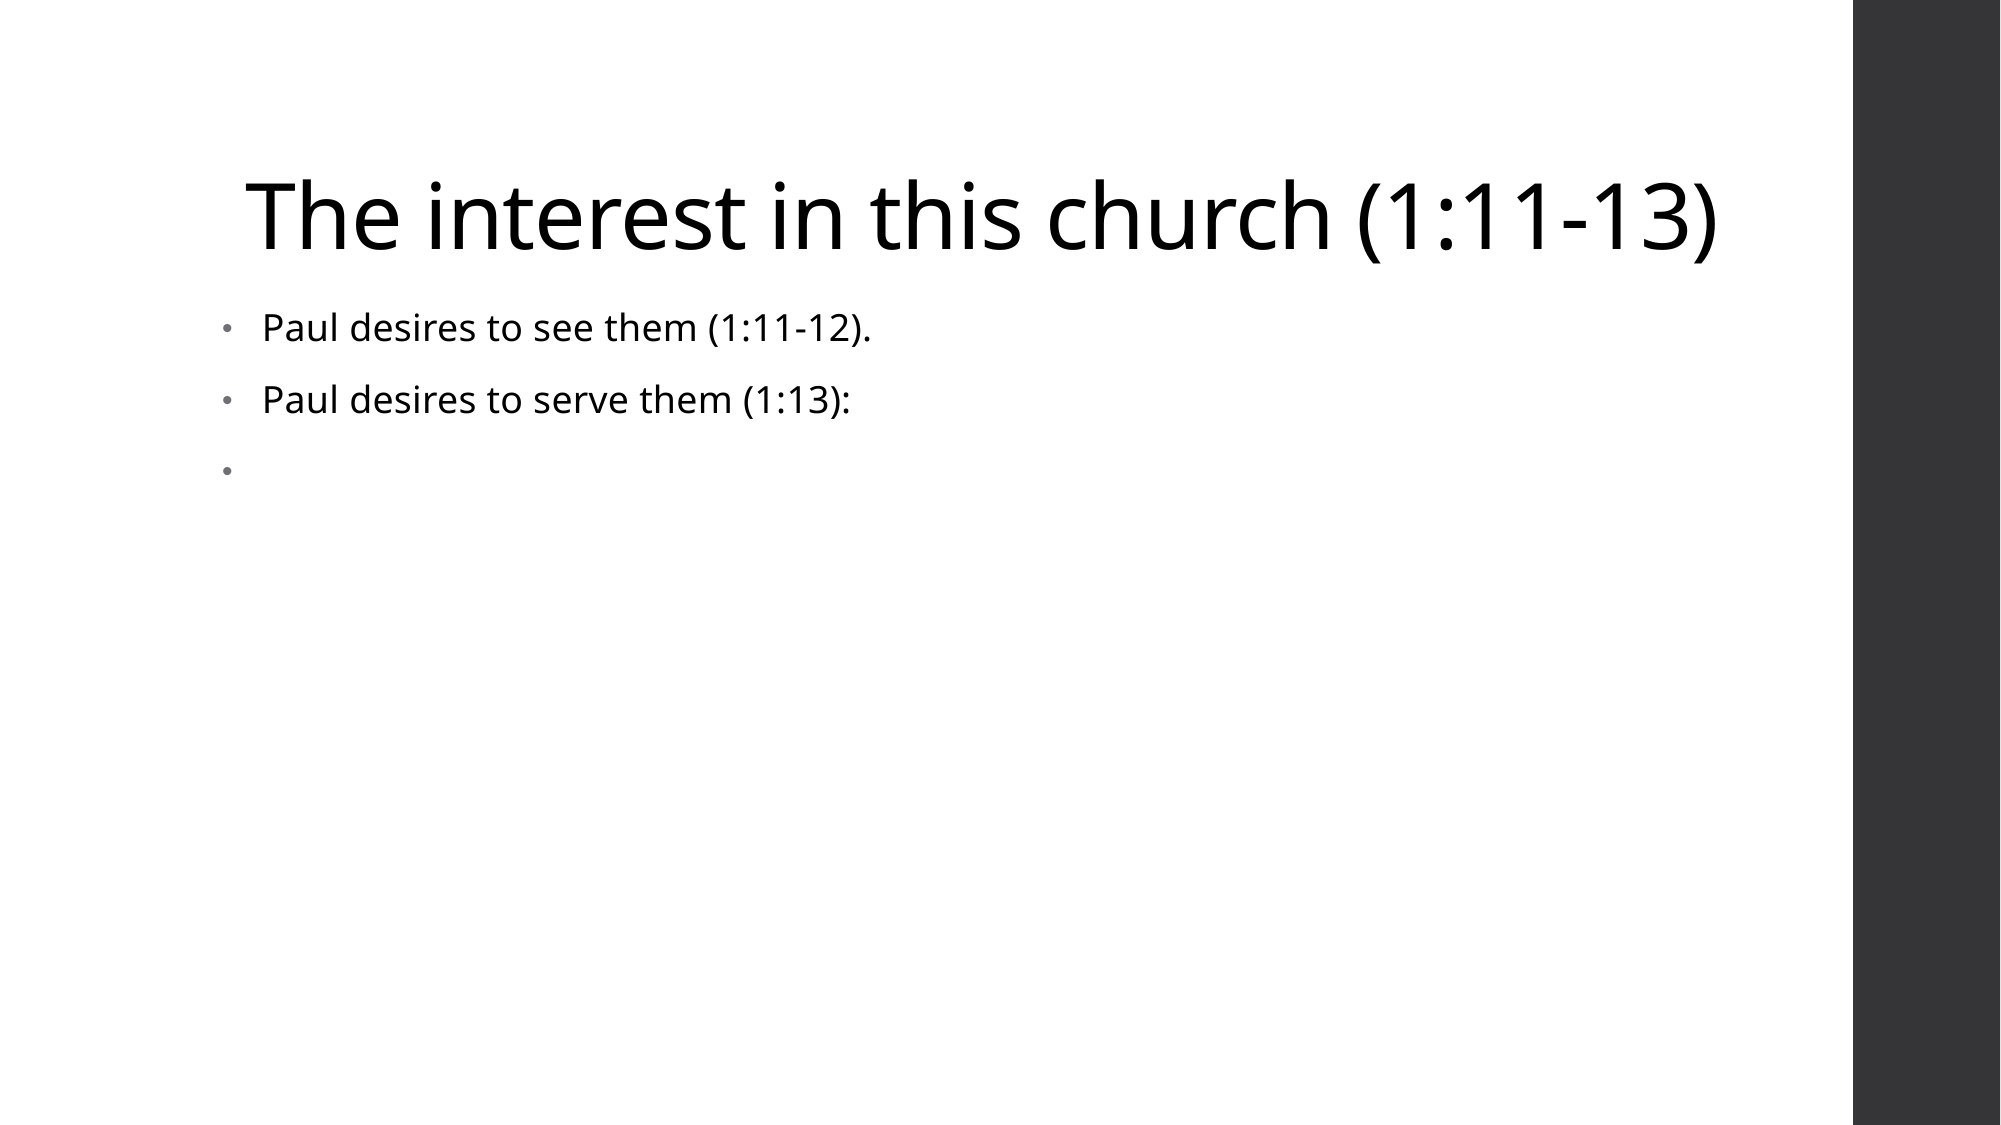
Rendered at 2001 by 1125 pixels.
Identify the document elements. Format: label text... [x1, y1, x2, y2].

title The interest in this church (1:11-13) [206, 60, 1797, 278]
list Paul desires to see them (1:11-12). Paul desires to serve them (1:13): [206, 299, 1617, 1014]
